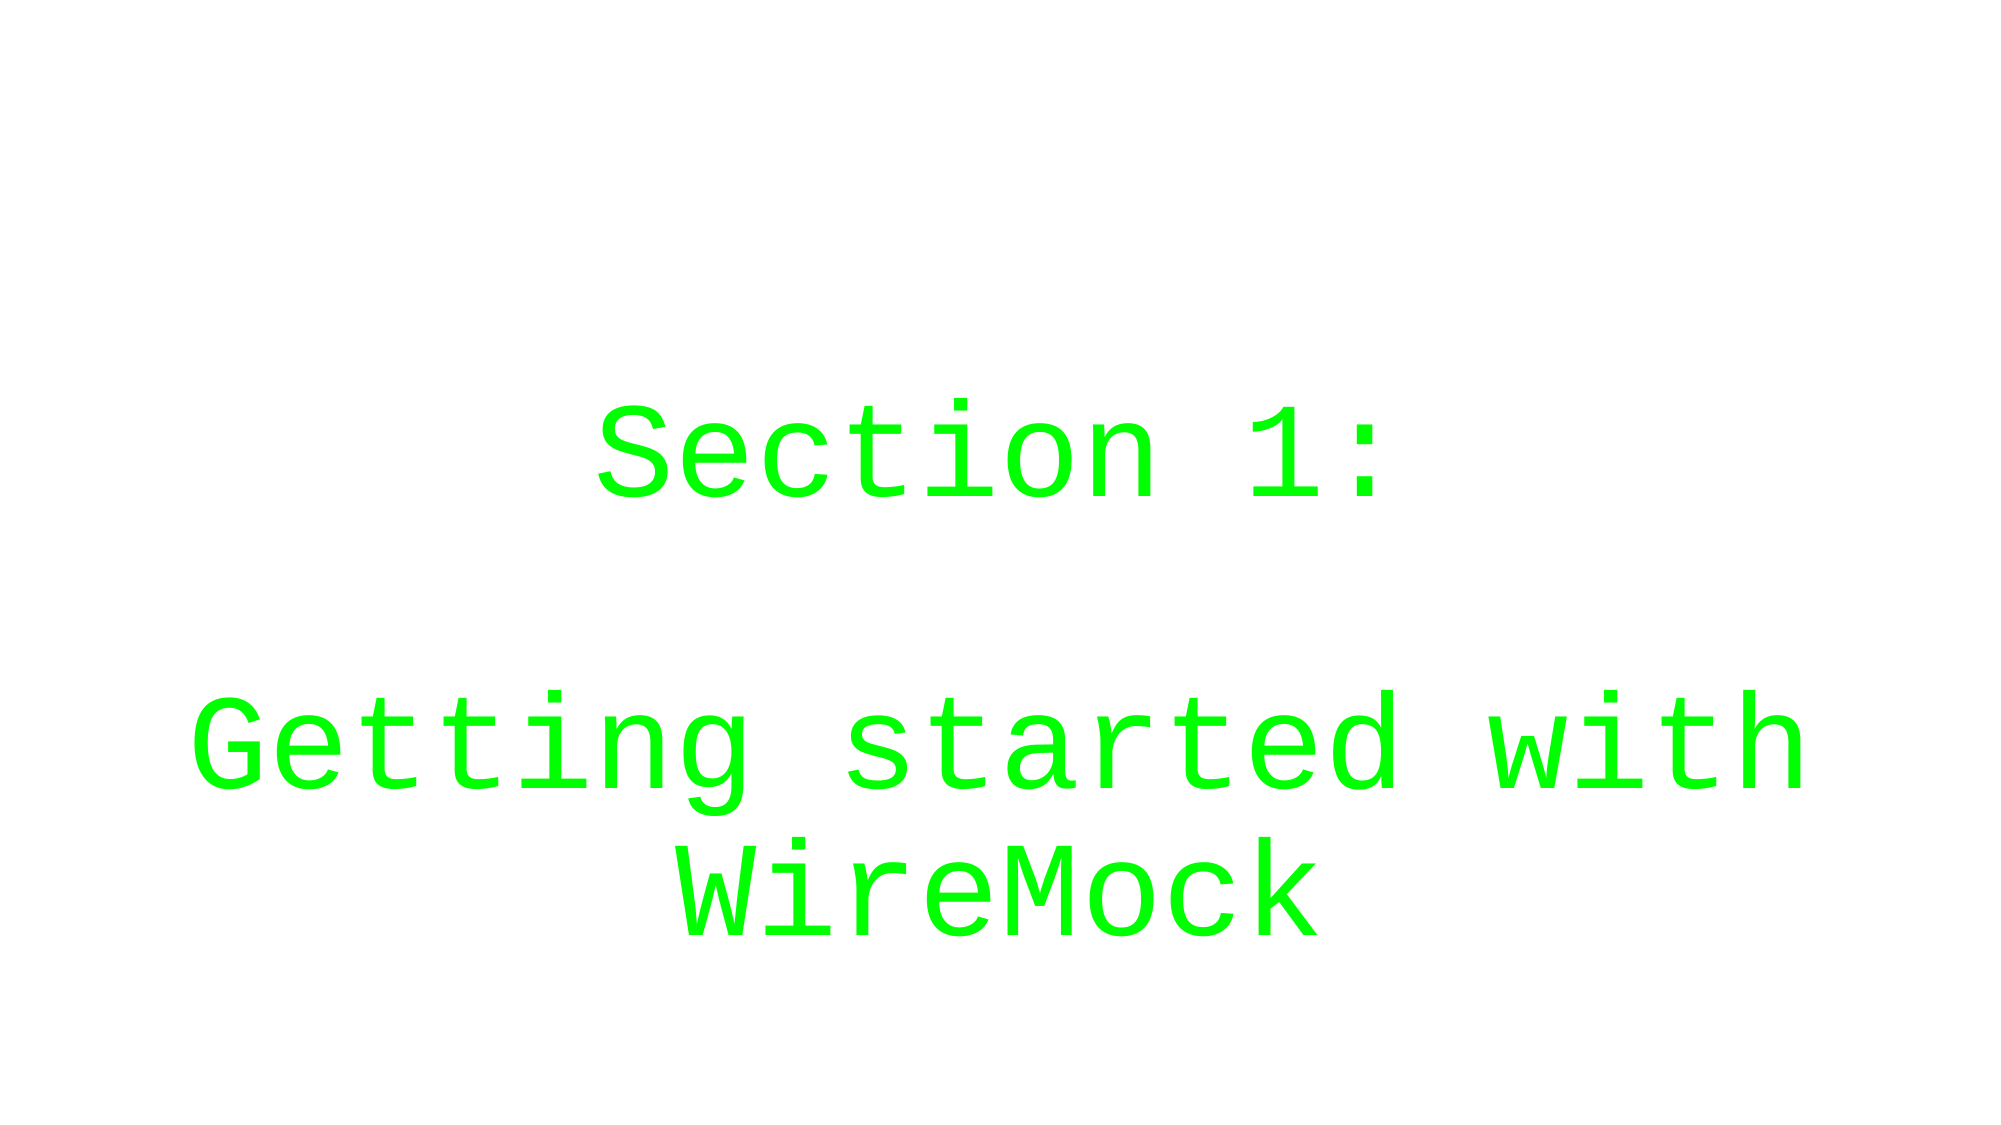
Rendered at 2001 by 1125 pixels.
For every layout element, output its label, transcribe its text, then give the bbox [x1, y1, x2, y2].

title Section 1: Getting started with WireMock [0, 371, 2000, 761]
